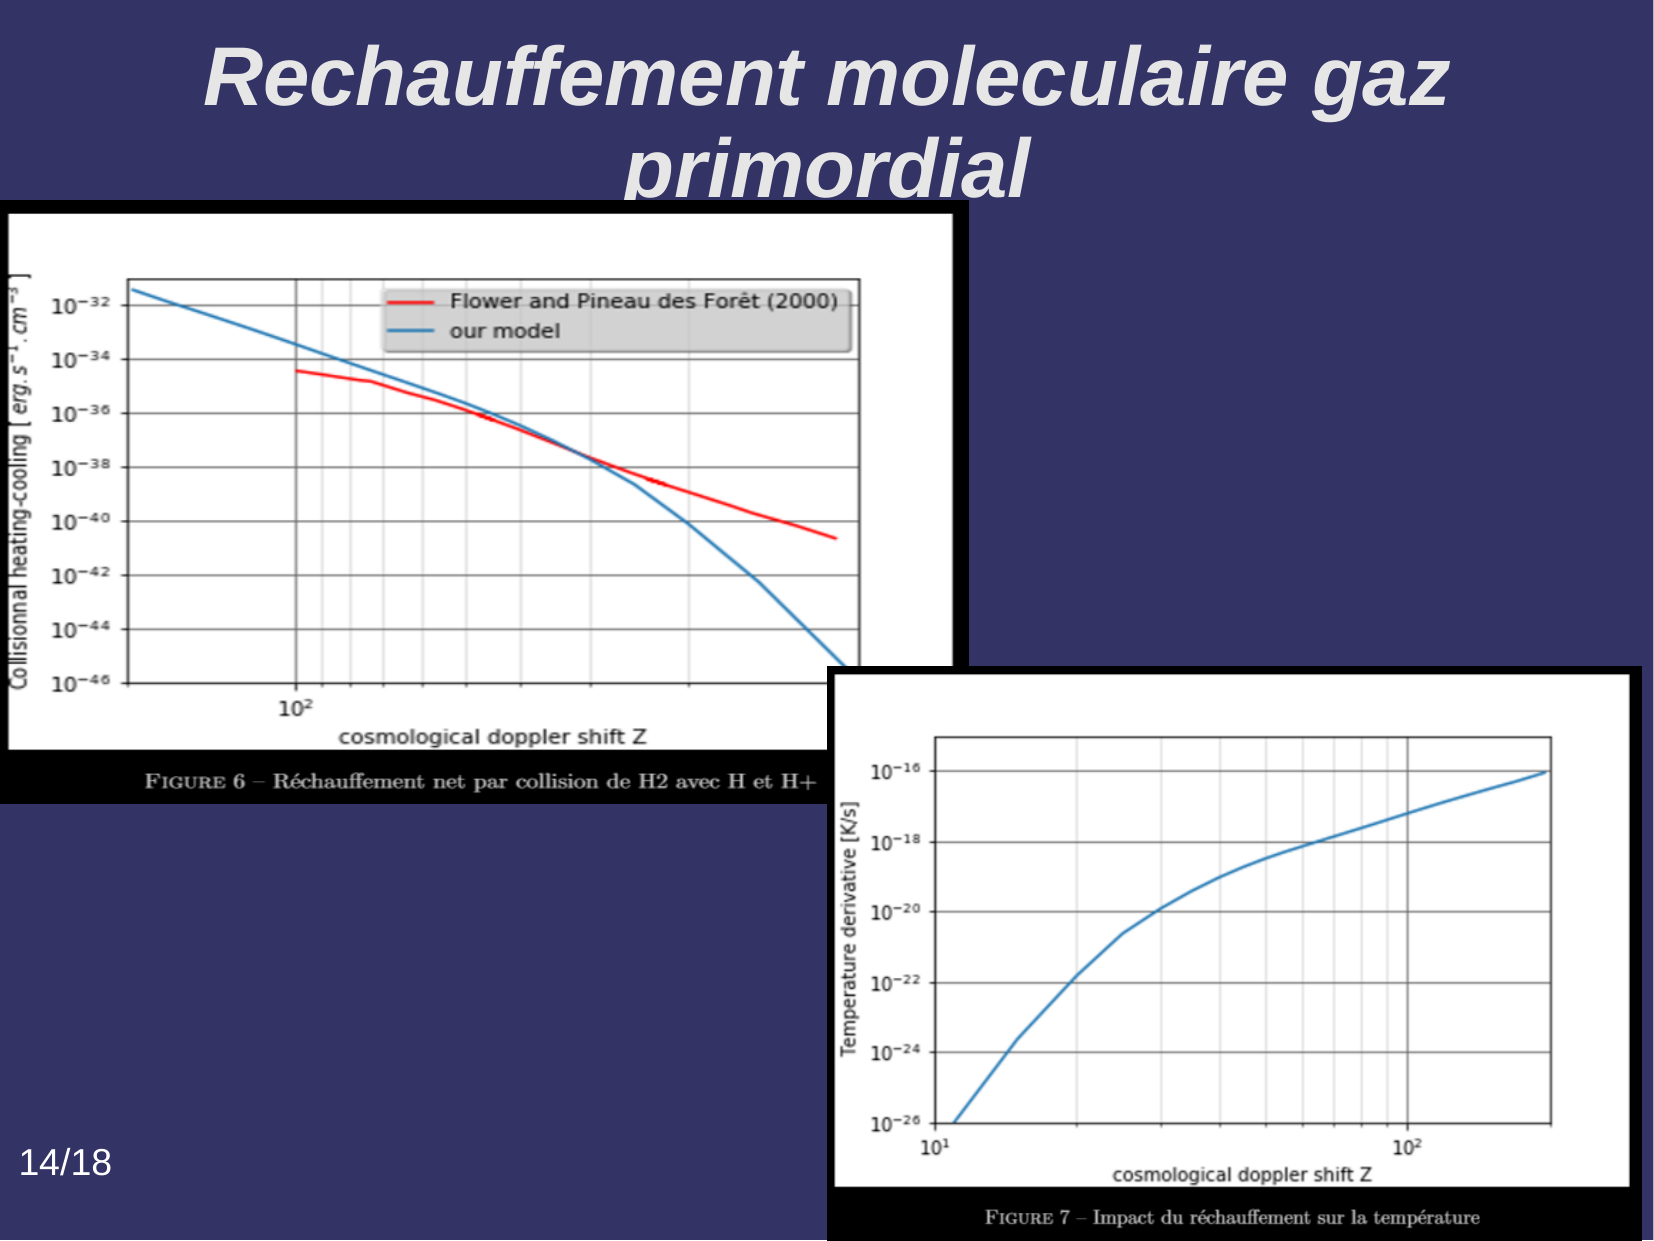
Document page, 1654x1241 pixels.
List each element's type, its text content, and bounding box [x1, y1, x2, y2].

title Rechauffement moleculaire gaz primordial [121, 19, 1534, 227]
text_box <numéro>/19 [47, 1133, 213, 1205]
picture [0, 200, 1642, 1241]
